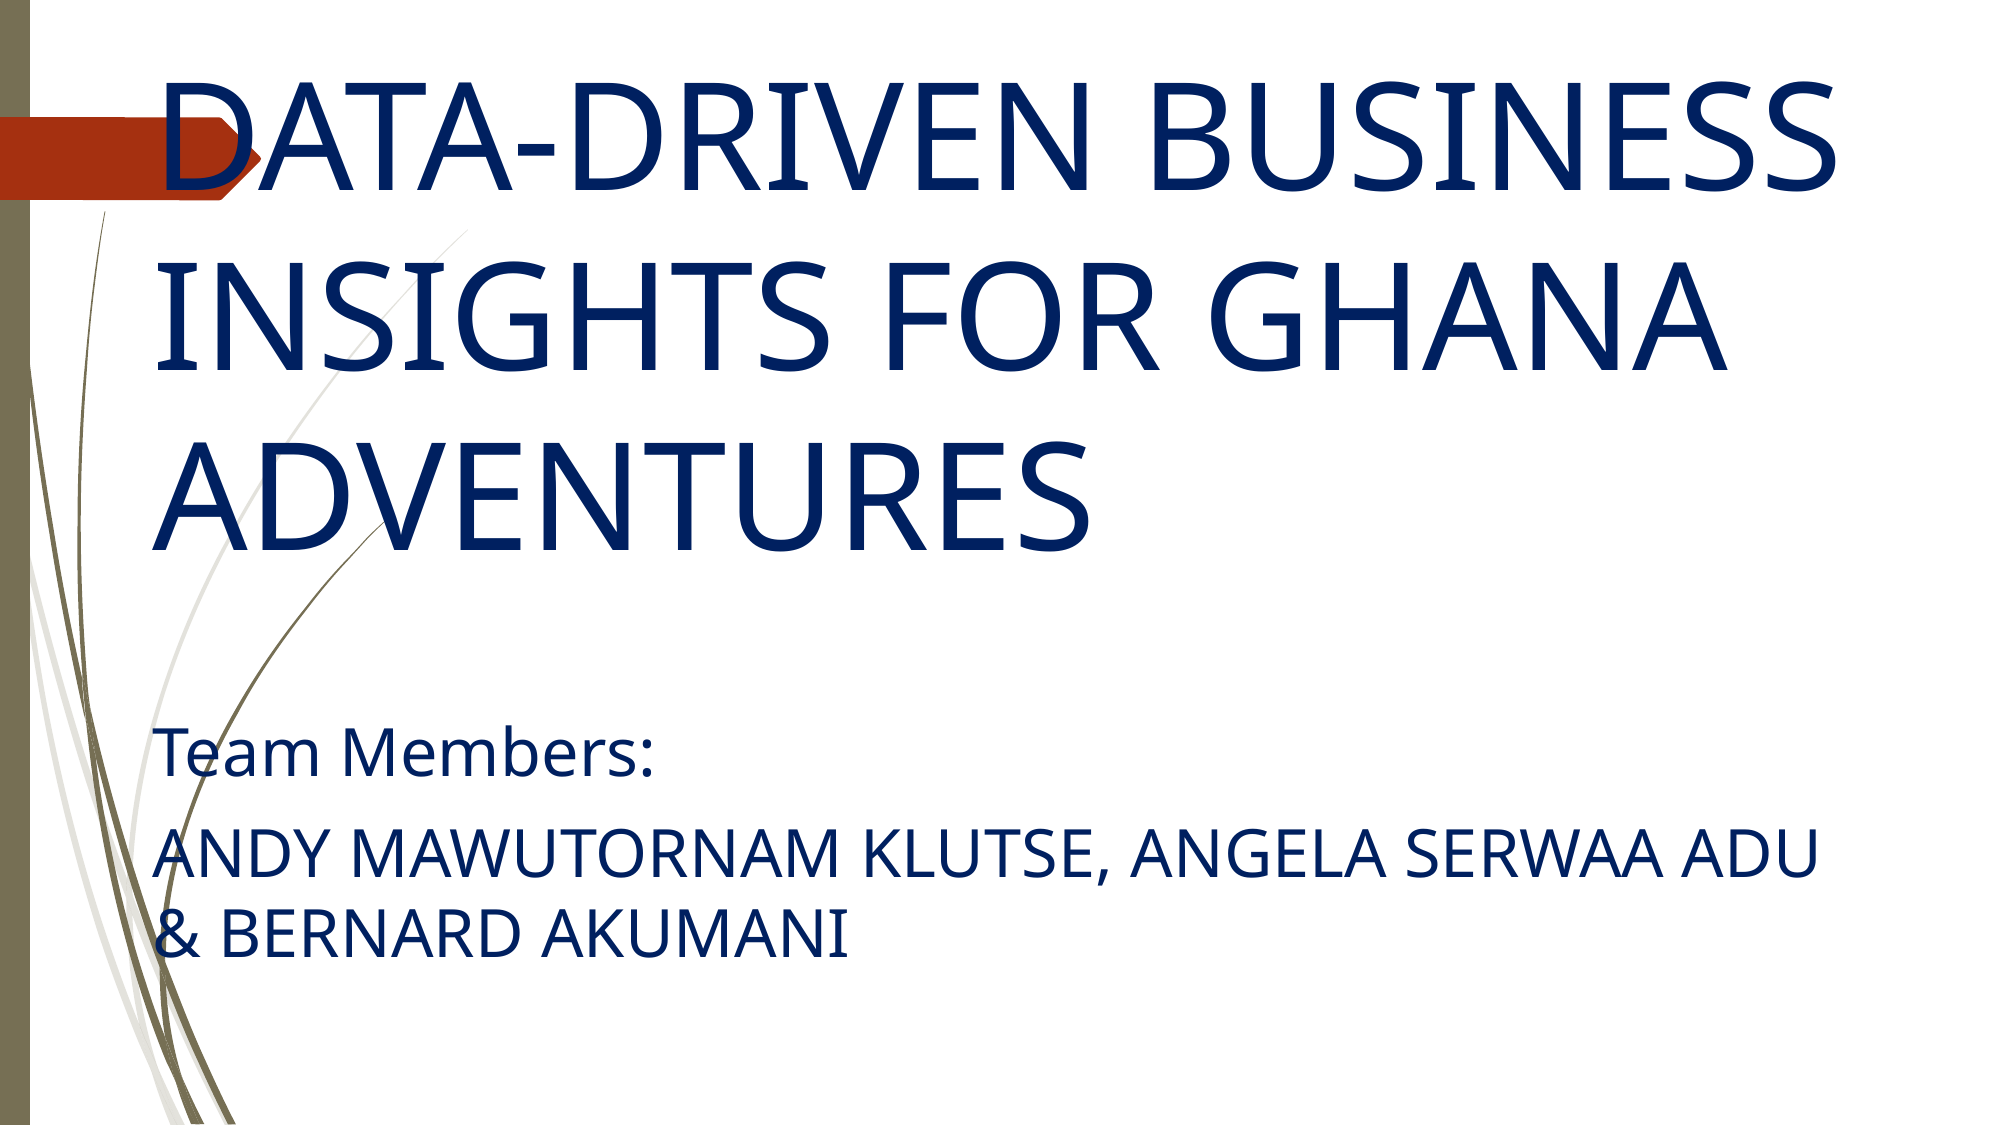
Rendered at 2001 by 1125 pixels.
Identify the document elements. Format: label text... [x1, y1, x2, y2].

title DATA-DRIVEN BUSINESS INSIGHTS FOR GHANA ADVENTURES [137, 33, 1863, 626]
list Team Members: ANDY MAWUTORNAM KLUTSE, ANGELA SERWAA ADU & BERNARD AKUMANI [137, 702, 1863, 1014]
